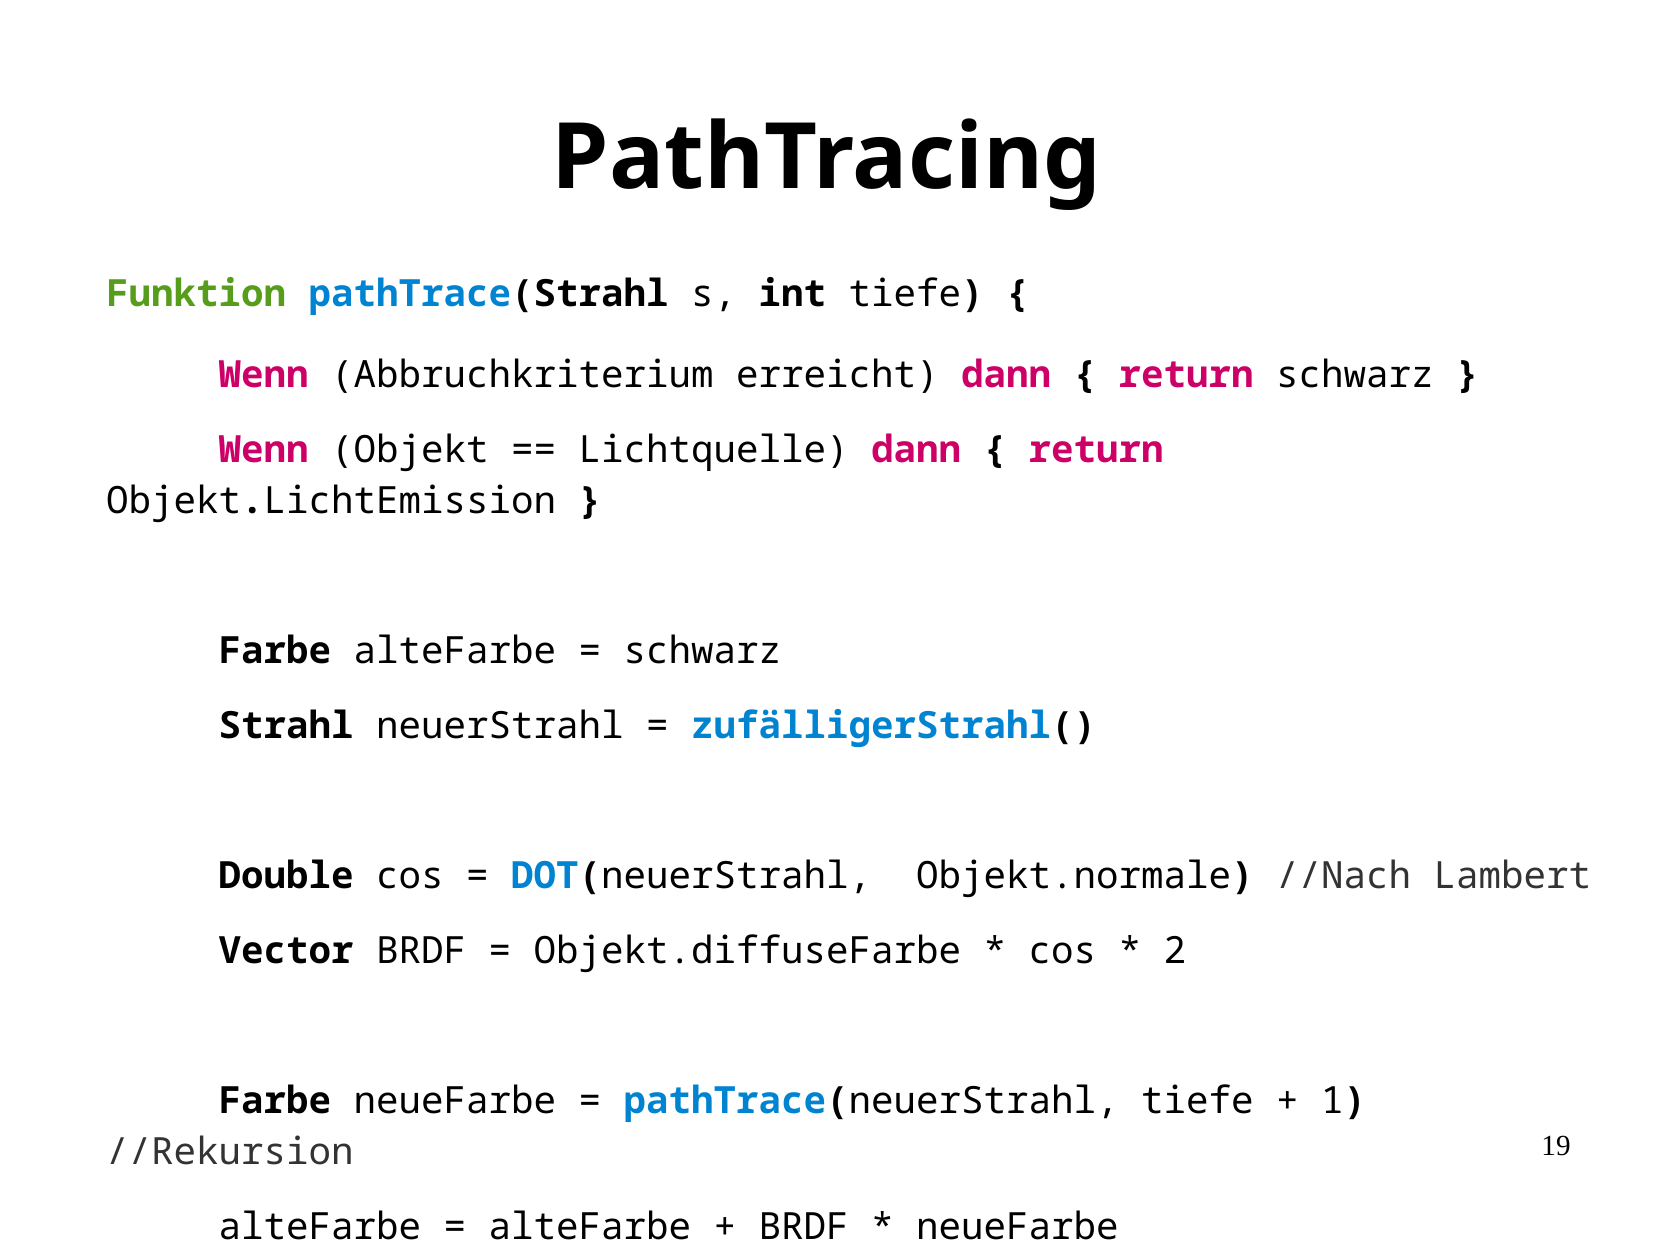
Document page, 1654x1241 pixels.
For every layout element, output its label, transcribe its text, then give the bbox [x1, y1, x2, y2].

title PathTracing [82, 49, 1571, 257]
list Funktion pathTrace(Strahl s, int tiefe) { Wenn (Abbruchkriterium erreicht) dann { return schwarz } Wenn (Objekt == Lichtquelle) dann { return Objekt.LichtEmission } Farbe alteFarbe = schwarz Strahl neuerStrahl = zufälligerStrahl() Double cos = DOT(neuerStrahl, Objekt.normale) //Nach Lambert Vector BRDF = Objekt.diffuseFarbe * cos * 2 Farbe neueFarbe = pathTrace(neuerStrahl, tiefe + 1) //Rekursion alteFarbe = alteFarbe + BRDF * neueFarbe Return alteFarbe; } [106, 266, 1606, 1200]
